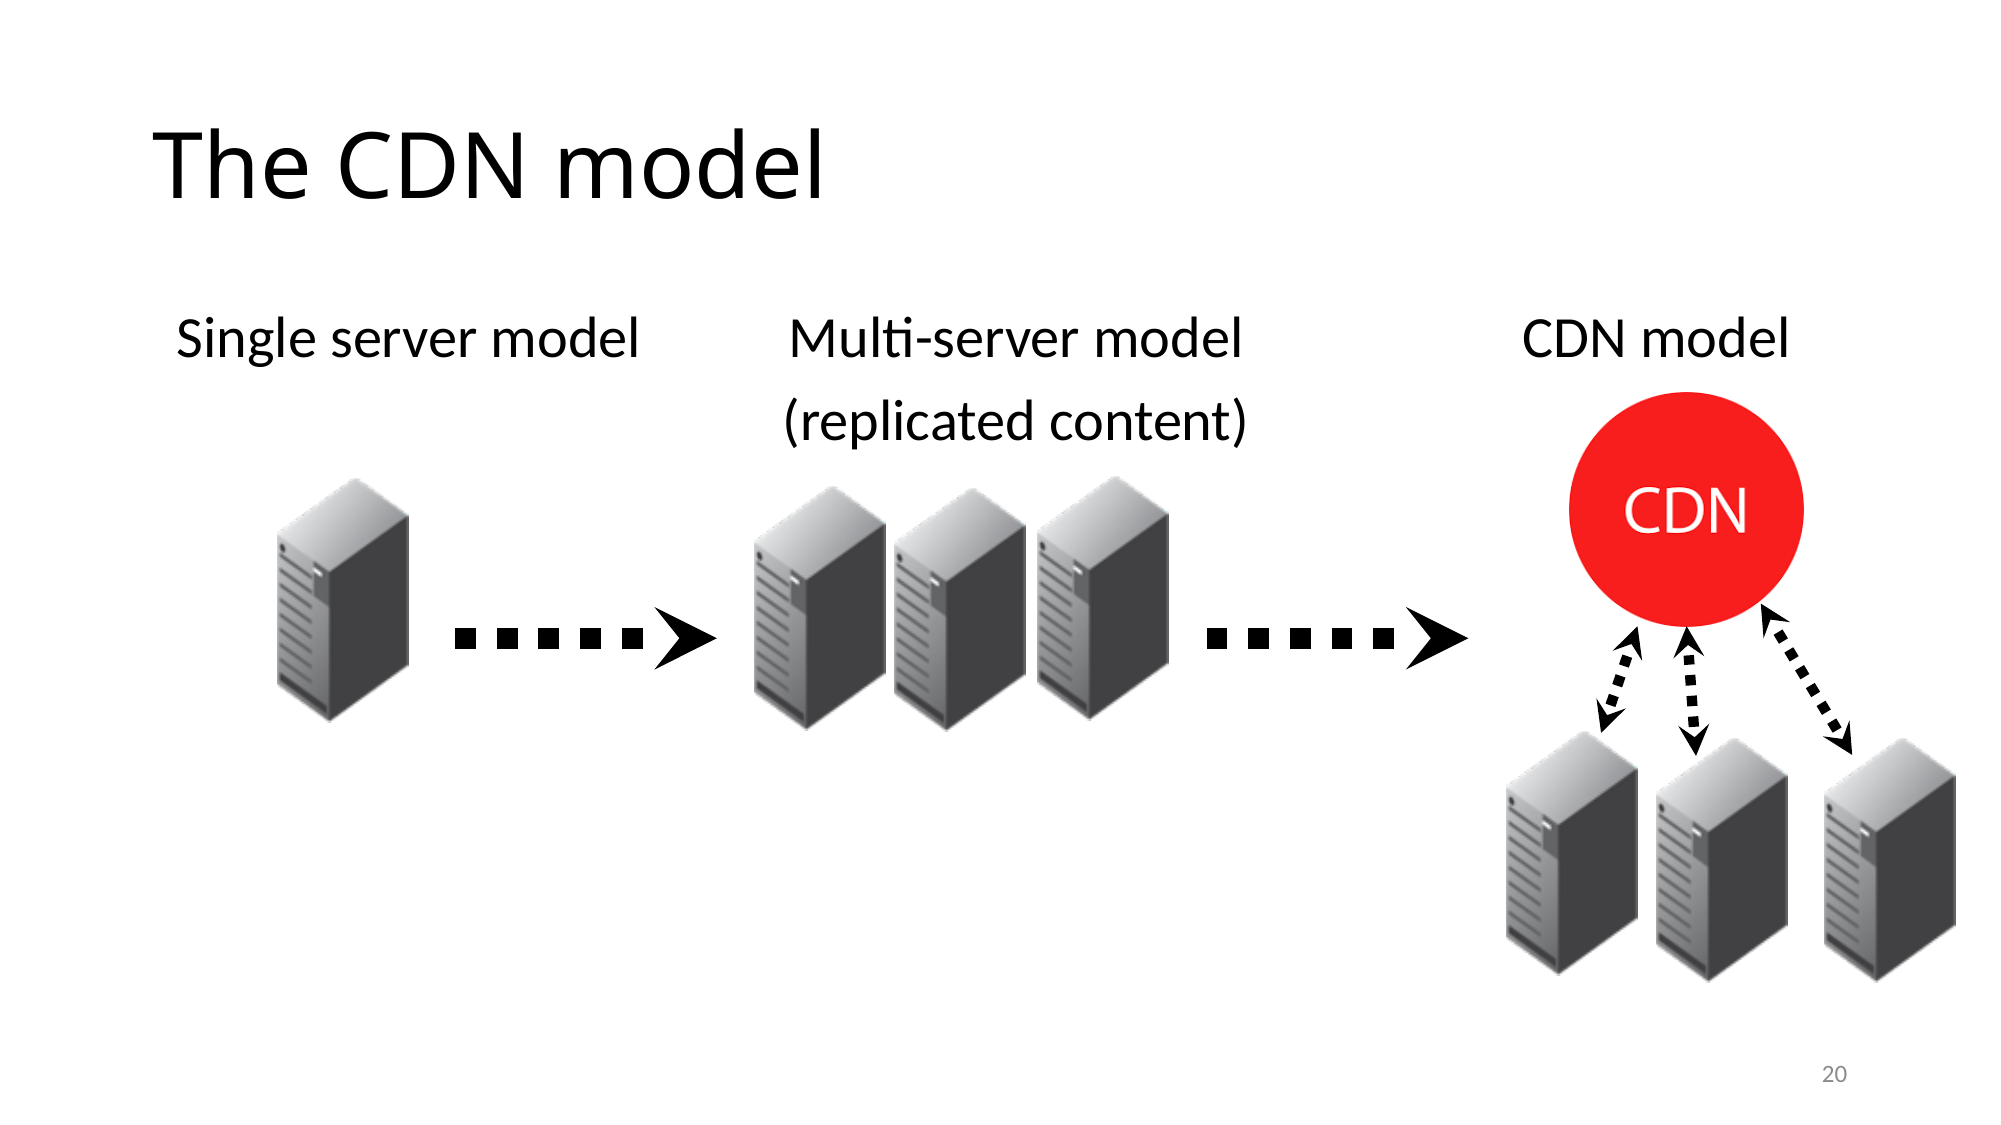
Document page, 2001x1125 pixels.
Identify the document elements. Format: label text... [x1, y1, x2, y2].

text_box CDN model [1385, 299, 1929, 1014]
slide_number <number> [1412, 1042, 1863, 1103]
picture [1656, 738, 1788, 983]
picture [1037, 476, 1169, 721]
picture [1824, 738, 1956, 983]
picture [1506, 731, 1638, 976]
title The CDN model [137, 59, 1863, 278]
picture [277, 478, 409, 723]
picture [754, 486, 886, 731]
picture [894, 488, 1026, 732]
list Single server model [137, 299, 681, 1014]
text_box Multi-server model (replicated content) [744, 299, 1288, 1014]
picture [1569, 392, 1804, 627]
